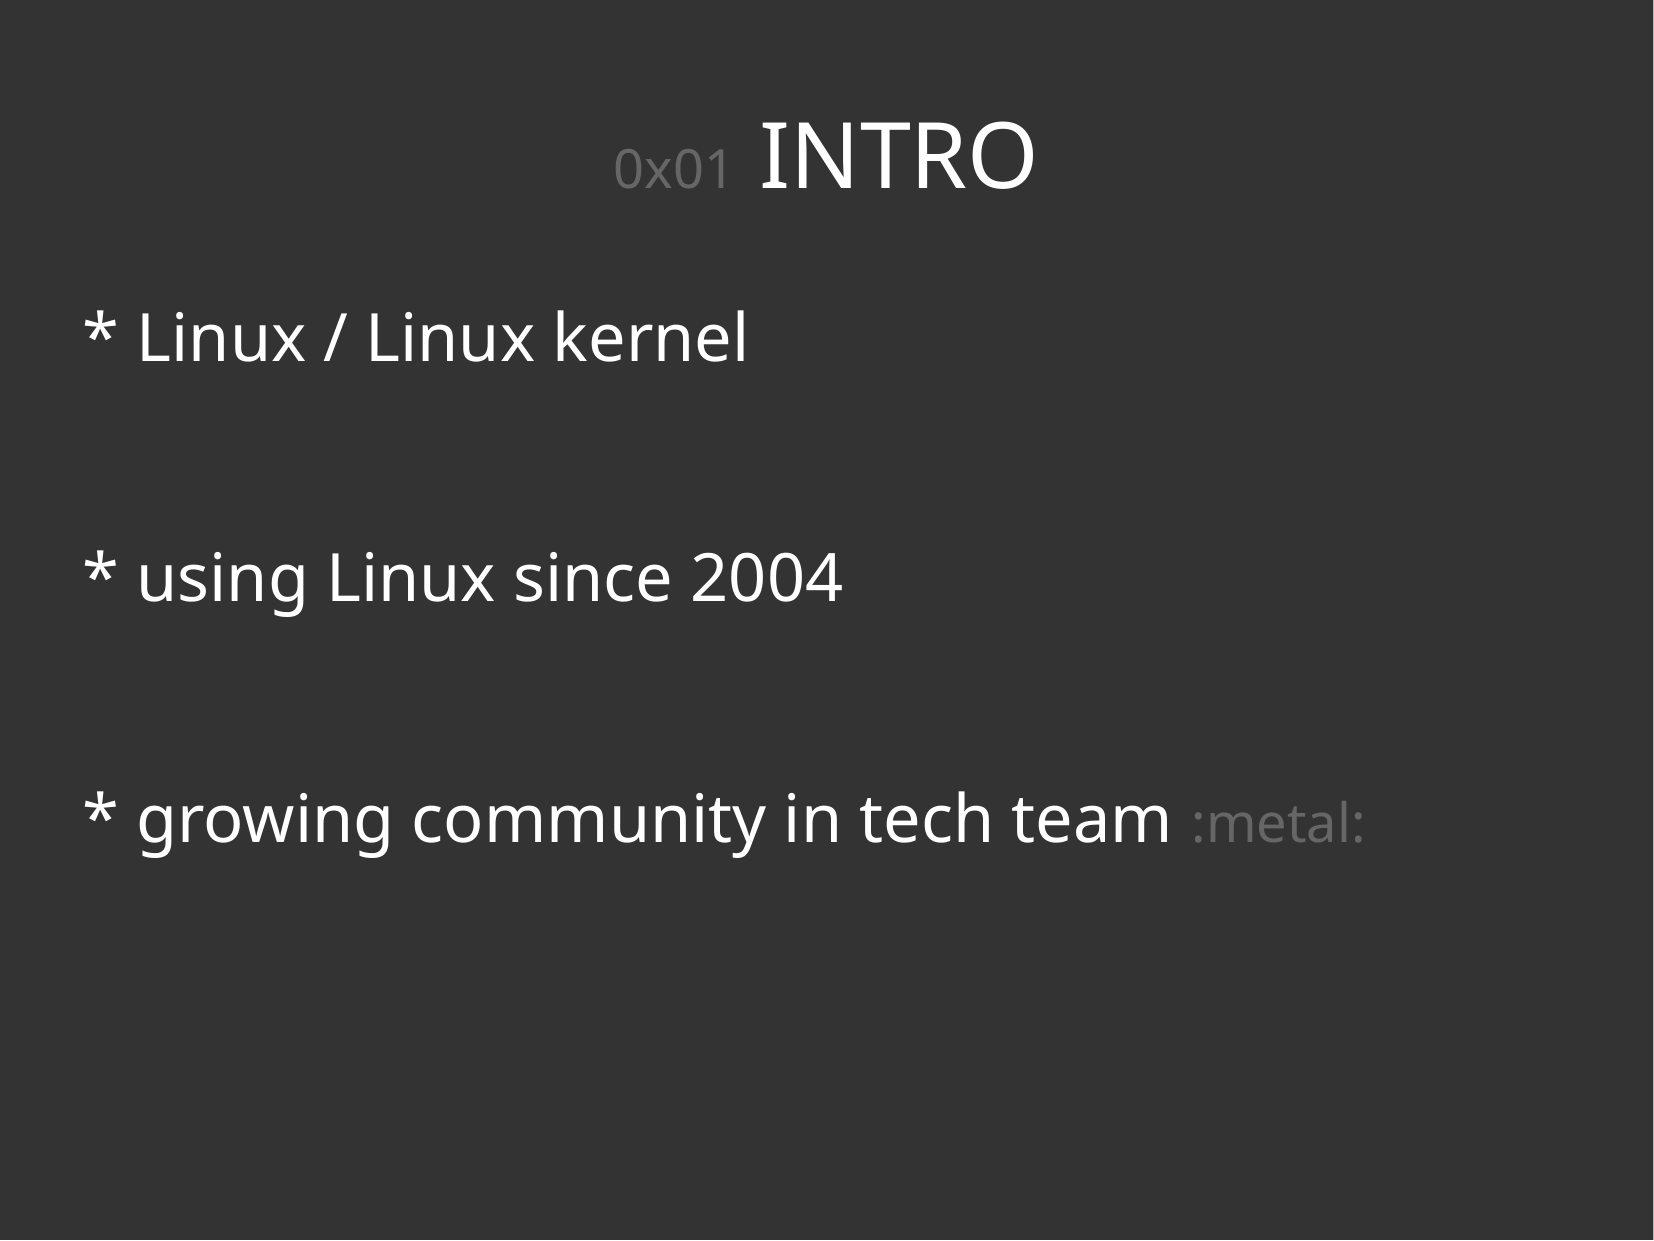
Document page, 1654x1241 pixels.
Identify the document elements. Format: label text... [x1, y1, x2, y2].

title 0x01 INTRO [82, 49, 1571, 257]
list * Linux / Linux kernel * using Linux since 2004 * growing community in tech team :metal: [82, 290, 1571, 1010]
